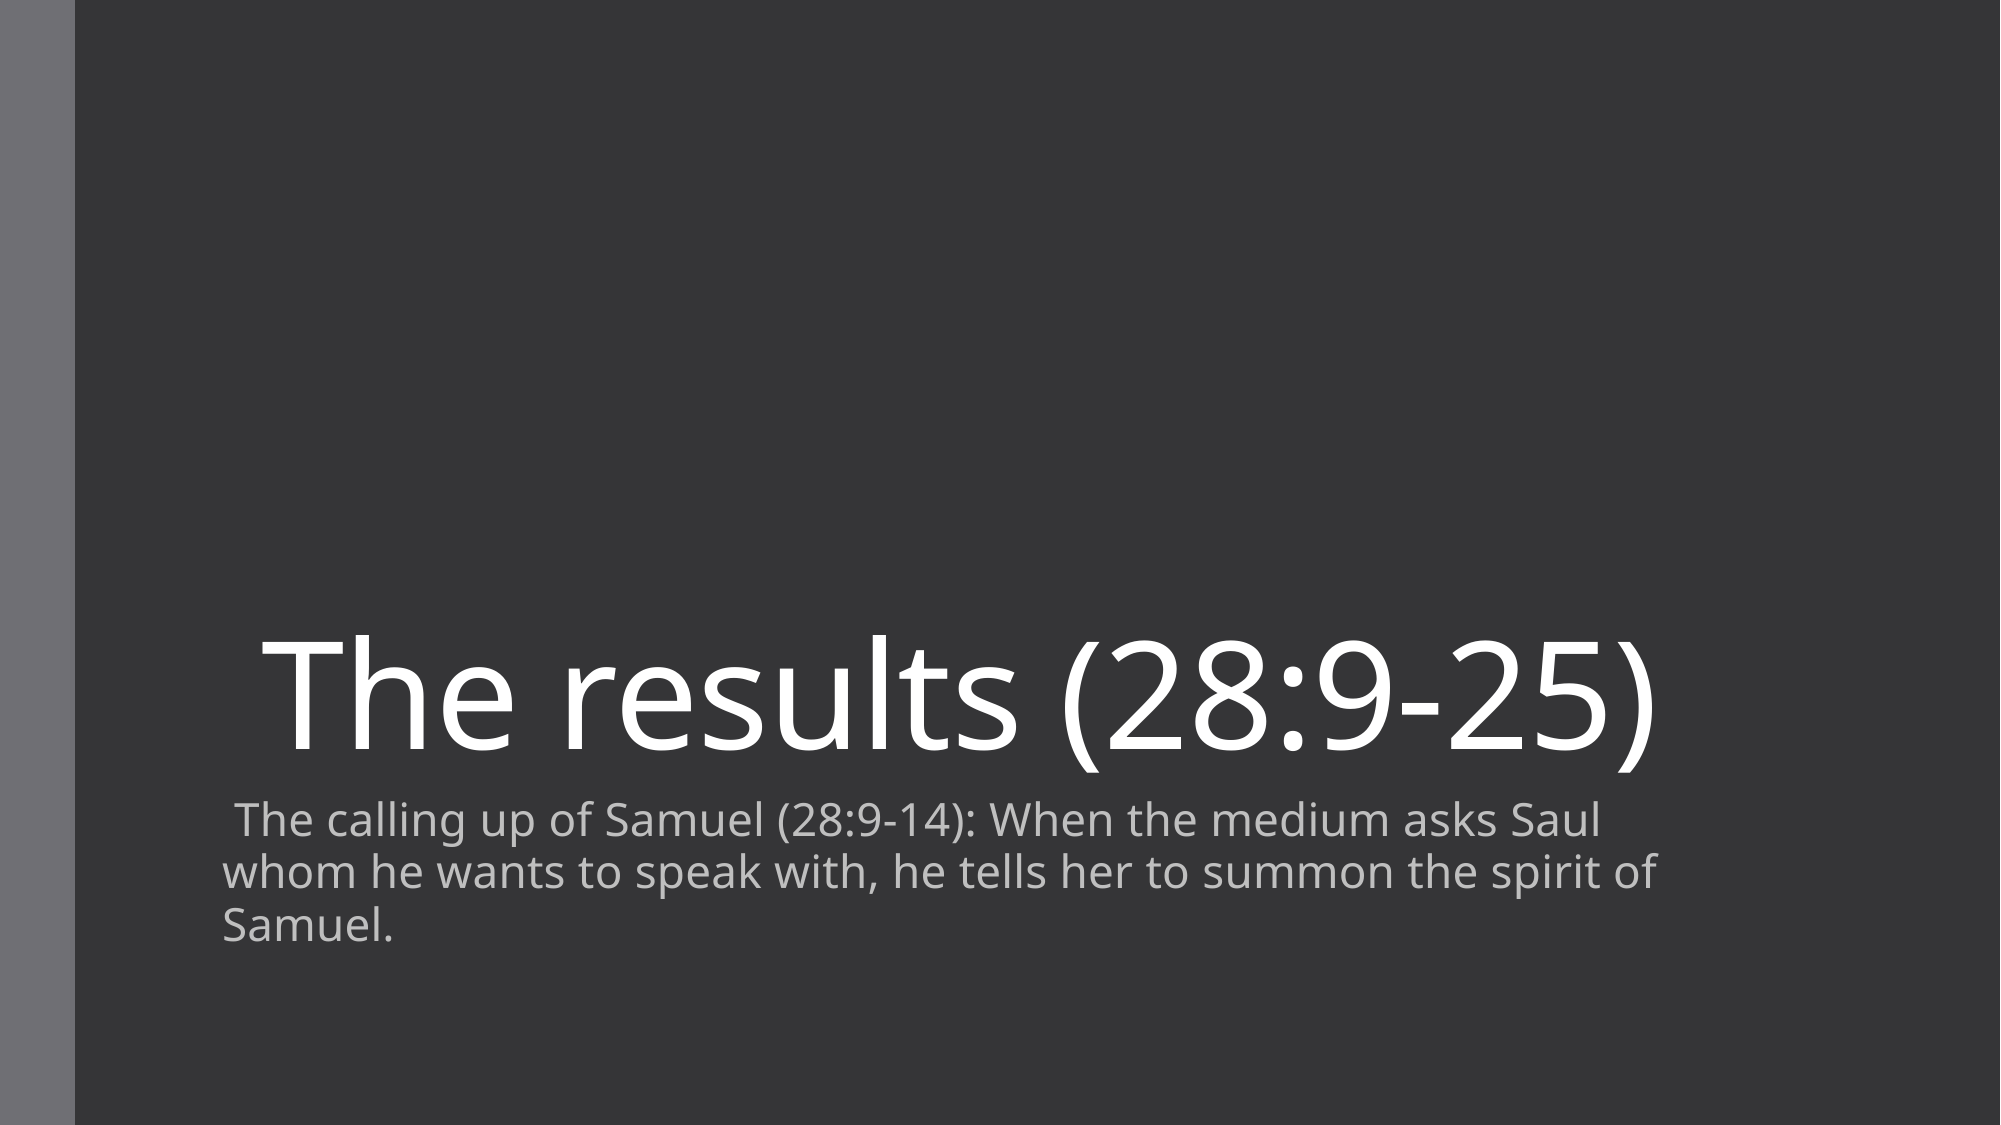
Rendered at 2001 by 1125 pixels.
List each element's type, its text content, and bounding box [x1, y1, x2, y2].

subtitle The calling up of Samuel (28:9-14): When the medium asks Saul whom he wants to speak with, he tells her to summon the spirit of Samuel. [206, 787, 1752, 1066]
title The results (28:9-25) [206, 124, 1752, 787]
